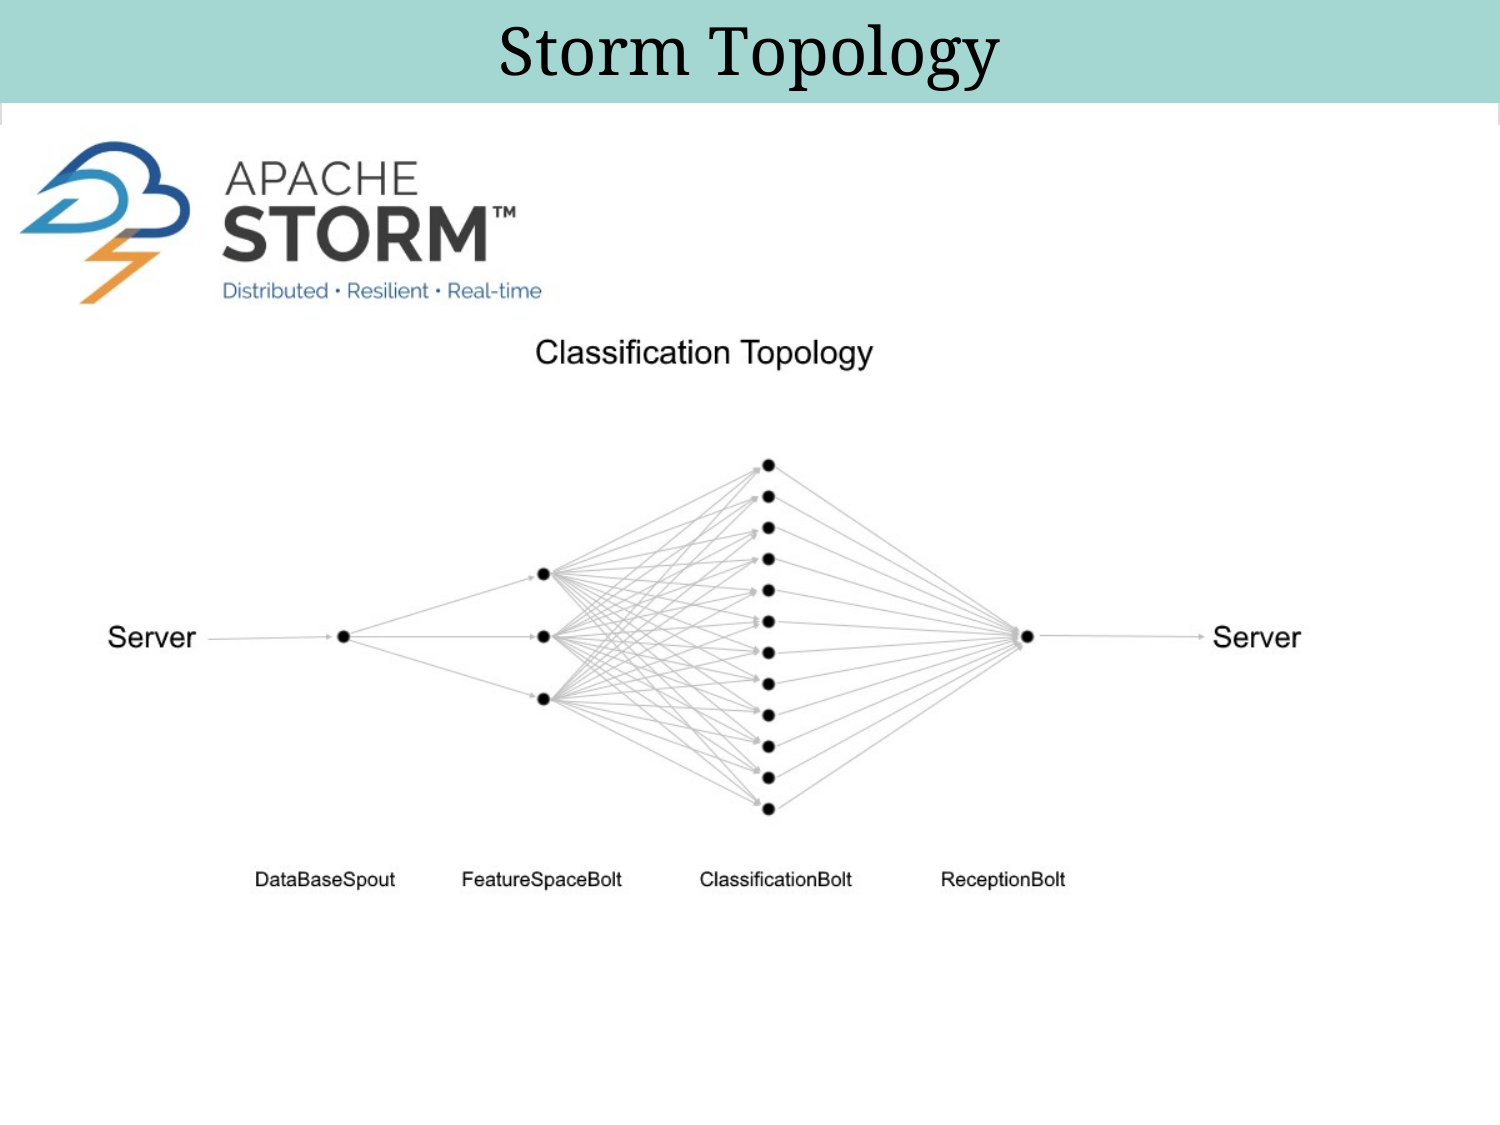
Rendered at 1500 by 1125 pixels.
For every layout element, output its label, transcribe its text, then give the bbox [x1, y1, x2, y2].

title Storm Topology [0, 0, 1500, 100]
picture [0, 125, 1500, 1125]
